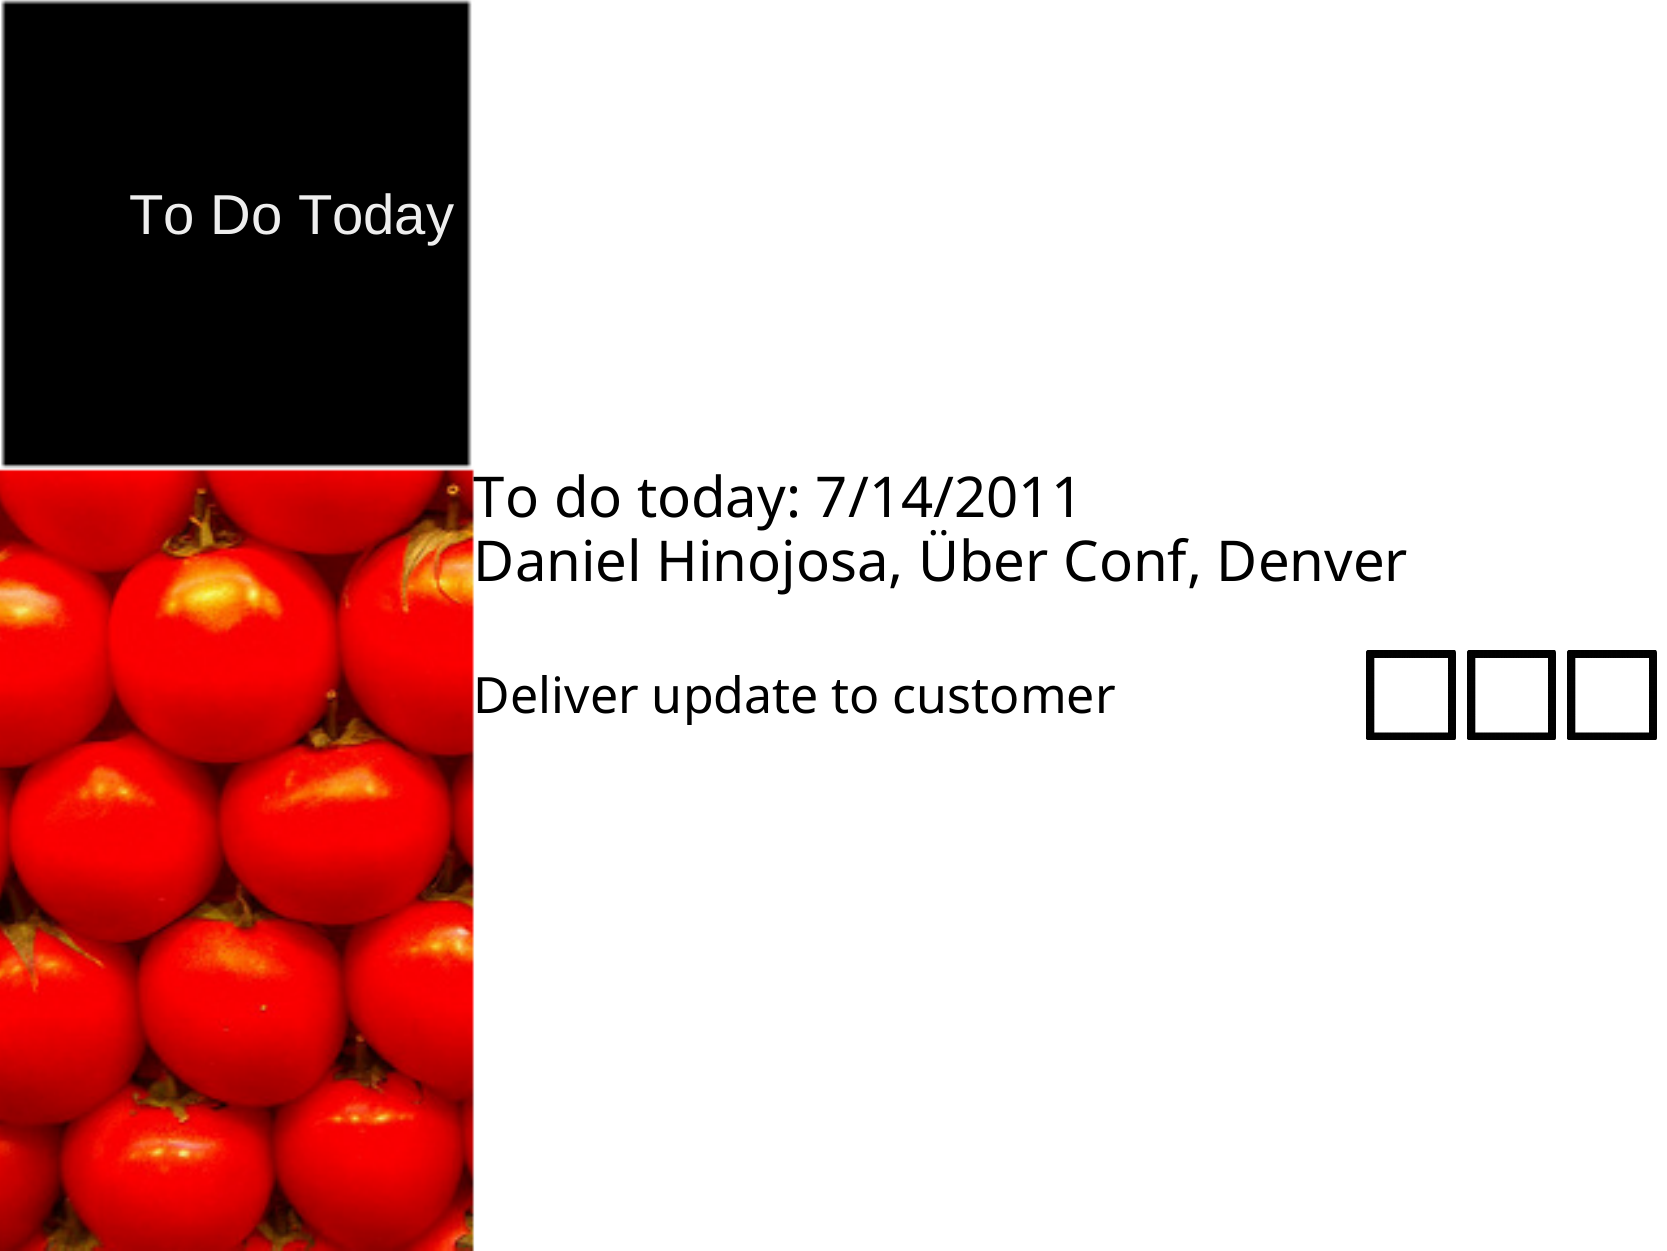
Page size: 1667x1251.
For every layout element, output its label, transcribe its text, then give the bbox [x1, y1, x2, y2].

text_box To do today: 7/14/2011 Daniel Hinojosa, Über Conf, Denver [473, 466, 1667, 595]
text_box To Do Today [23, 183, 455, 248]
list Deliver update to customer [473, 667, 1366, 738]
picture [0, 0, 1667, 1251]
